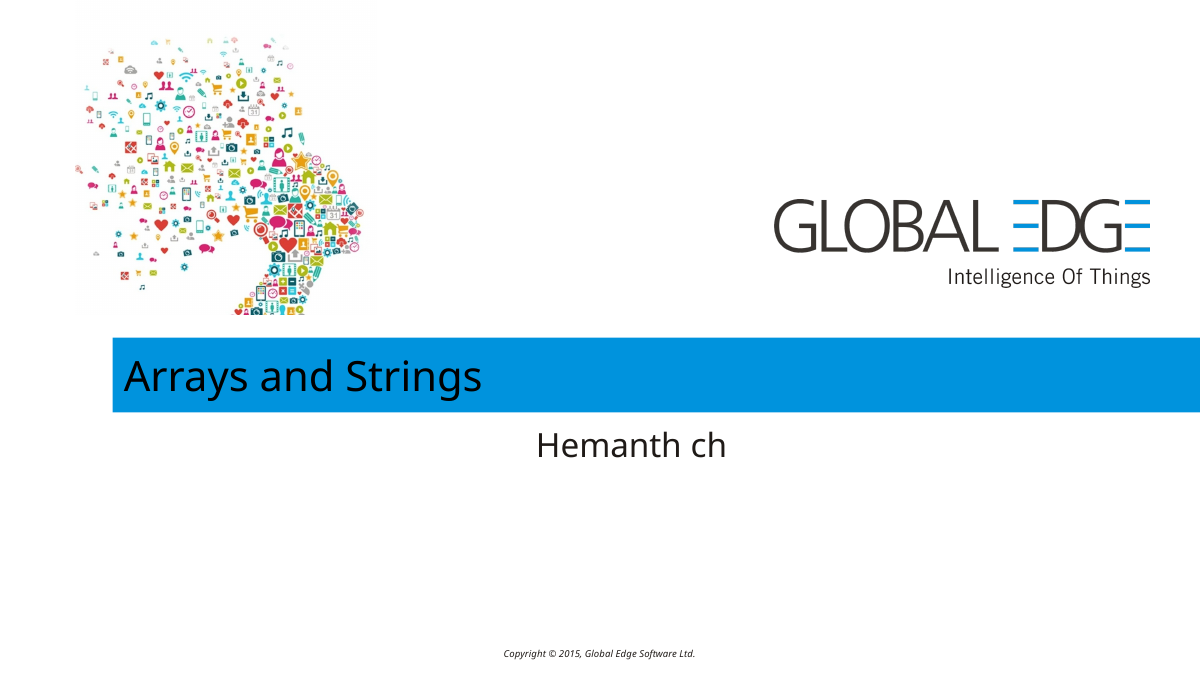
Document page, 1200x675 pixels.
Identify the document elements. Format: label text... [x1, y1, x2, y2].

picture [75, 0, 377, 315]
title Arrays and Strings [112, 337, 1200, 413]
picture [774, 199, 1150, 288]
list Hemanth ch [112, 412, 975, 475]
